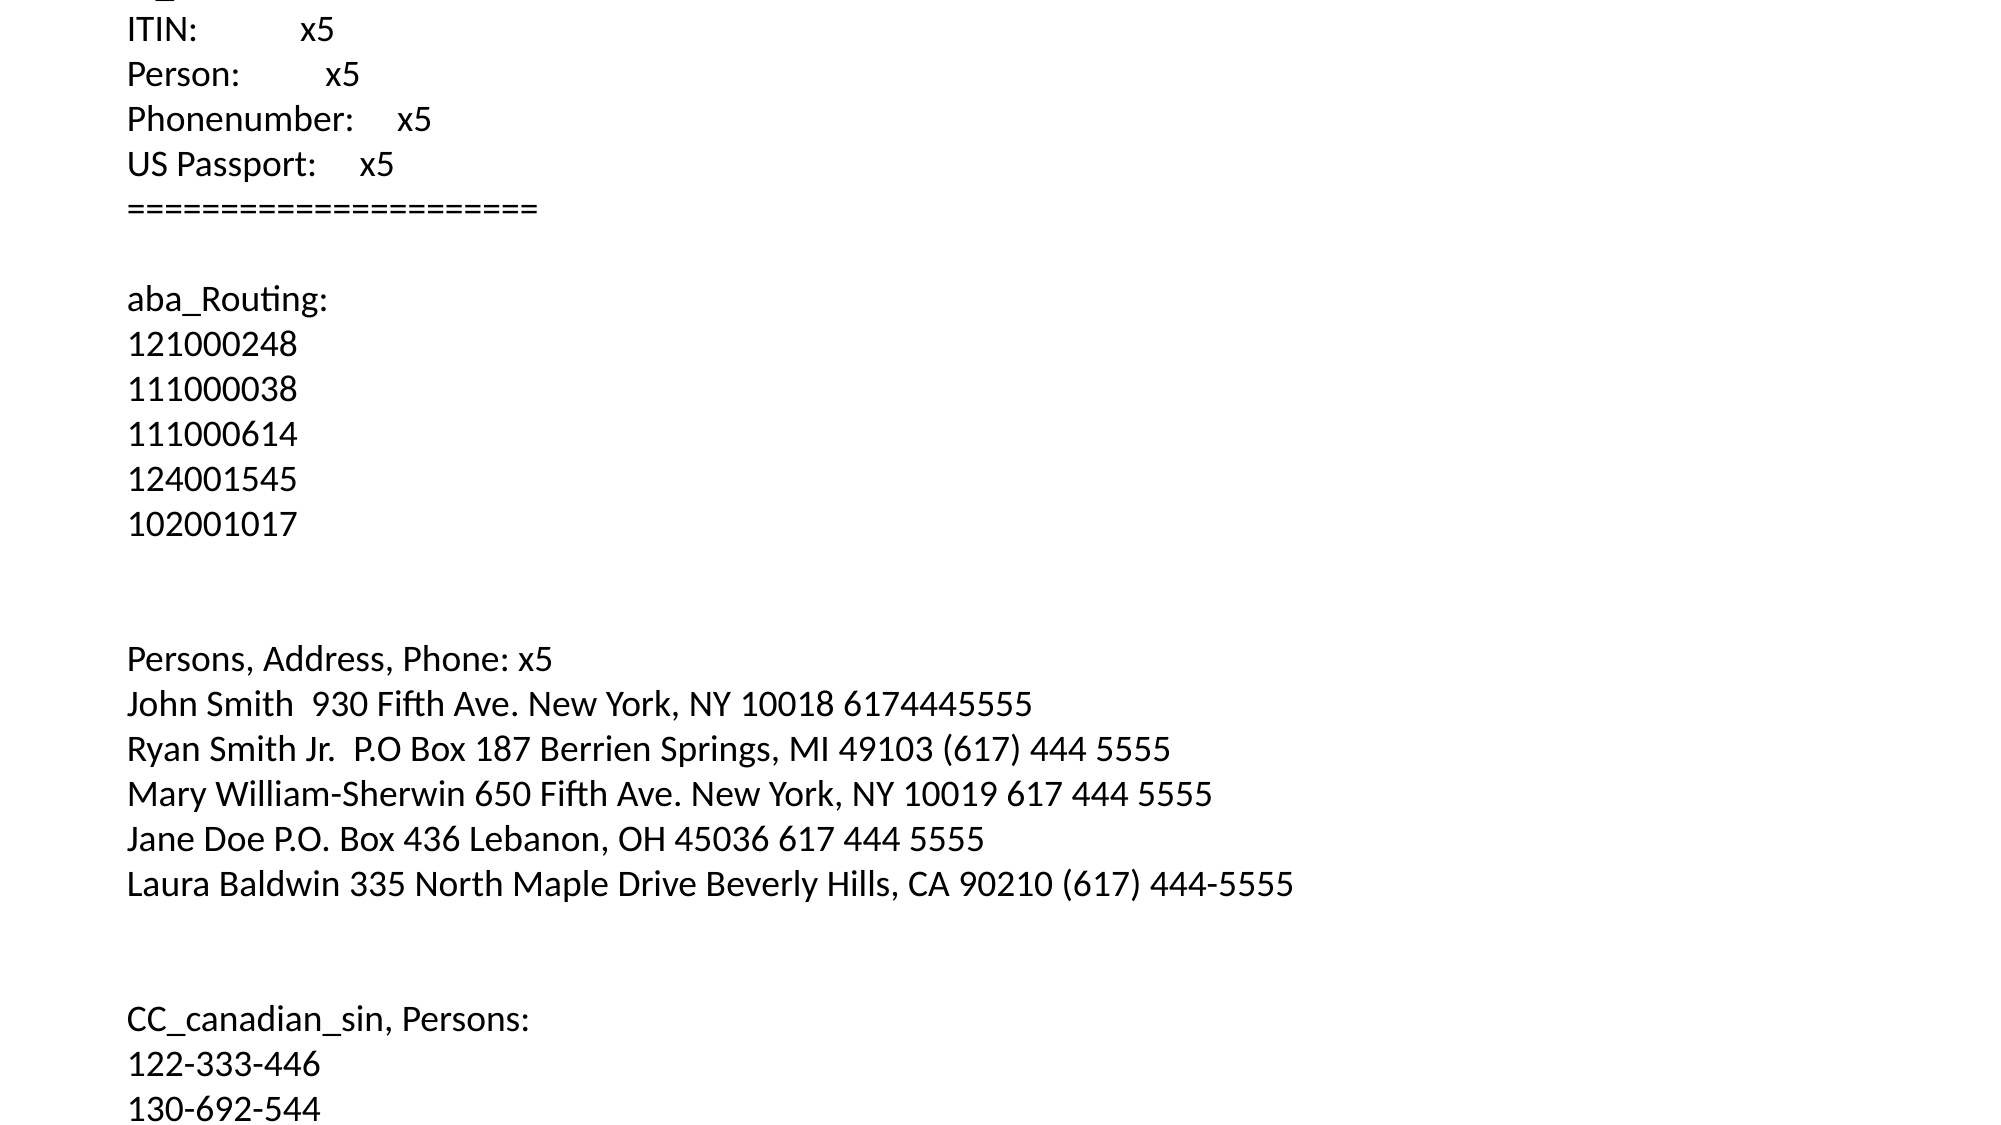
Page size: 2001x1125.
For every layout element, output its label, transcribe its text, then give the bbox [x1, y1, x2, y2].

text_box SMALL (size < 1MB) NonClassified Frequency Count: 1 to 10 This file has content pattern of type query: - This is DG Confidential document for automation testing - This is DG Restricted document for automation testing ============ == PCI === SS Number Card Number Exp Date Card Type 1 574-04-2944 5105 1051 0510 5100 Feb-09 MasterCard 2 481-29-1727 5111 1111 1111 1118 Apr-07 MasterCard 3 481-29-1727 5102-4383-3764-0542 May-07 MasterCard 4 652-24-9599 5263-8907-9408-3035 May-08 MasterCard 5 537-80-0285 5165816848906938 Jan-09 MasterCard =============================================================================== == PHI == HCPCS: ABOVE ELBOW PROSTH TISS SHAP ABOVE ELBOW SWITCH CONTROL ABOVE KNEE CUSHION SOCKET ABOVE KNEE FLEX COVER SYSTEM ABOVE KNEE HYDRACADENCE pxcodes: 3D RENDER W/O POSTPROCESS 3D RENDERING W/POSTPROCESS 7 FIELD PHOTO INTERP DOC REV ABDOM ANEURYSM ENDOVAS RPR ABDOMEN SURGERY PROCEDURE dxcodes: 1ST DEG BURN ABDOMN WALL 1ST DEG BURN ANKLE 1ST DEG BURN ARM MULT 1ST DEG BURN ARM UNSPEC 1ST DEG BURN AXILLA =================================================================================== == PII == Contents: aba_Routing: x5 Address: x5 cc_Canadian_sin: x5 Date: x5 MA driver Lic.: x5 hostname: x5 IP_addr: x5 ITIN: x5 Person: x5 Phonenumber: x5 US Passport: x5 ====================== aba_Routing: 121000248 111000038 111000614 124001545 102001017 Persons, Address, Phone: x5 John Smith 930 Fifth Ave. New York, NY 10018 6174445555 Ryan Smith Jr. P.O Box 187 Berrien Springs, MI 49103 (617) 444 5555 Mary William-Sherwin 650 Fifth Ave. New York, NY 10019 617 444 5555 Jane Doe P.O. Box 436 Lebanon, OH 45036 617 444 5555 Laura Baldwin 335 North Maple Drive Beverly Hills, CA 90210 (617) 444-5555 CC_canadian_sin, Persons: 122-333-446 130-692-544 725-111-819 282-831-213 496-940-677 Mass_Driving Licenses: S12122121 S12122222 S12122323 S12122424 S12122525 IP, hostname: 157.166.226.20 Earth-01.Verdasys 157.166.226.21 Jupiter-02.Verdasys 157.166.226.22 Saturn-03.Verdasys 157.166.226.23 Mars-04.Verdasys 157.166.226.24 Neptune-05.Verdasys ITIN (US Individual Tax payer Id Number): 923-78-6143 923-78-6143 959 80 6191 941-71-1101 947883258 US_Passport: passport no. 123456789 passport number 223344556 passport # 322333444 Mary passport no. 323456789 passport number 523344556 Date: Jan-31-2015 January 11, 2017 19th March, 2014 31st December 2000 04/01/2015 [112, 0, 1887, 1125]
